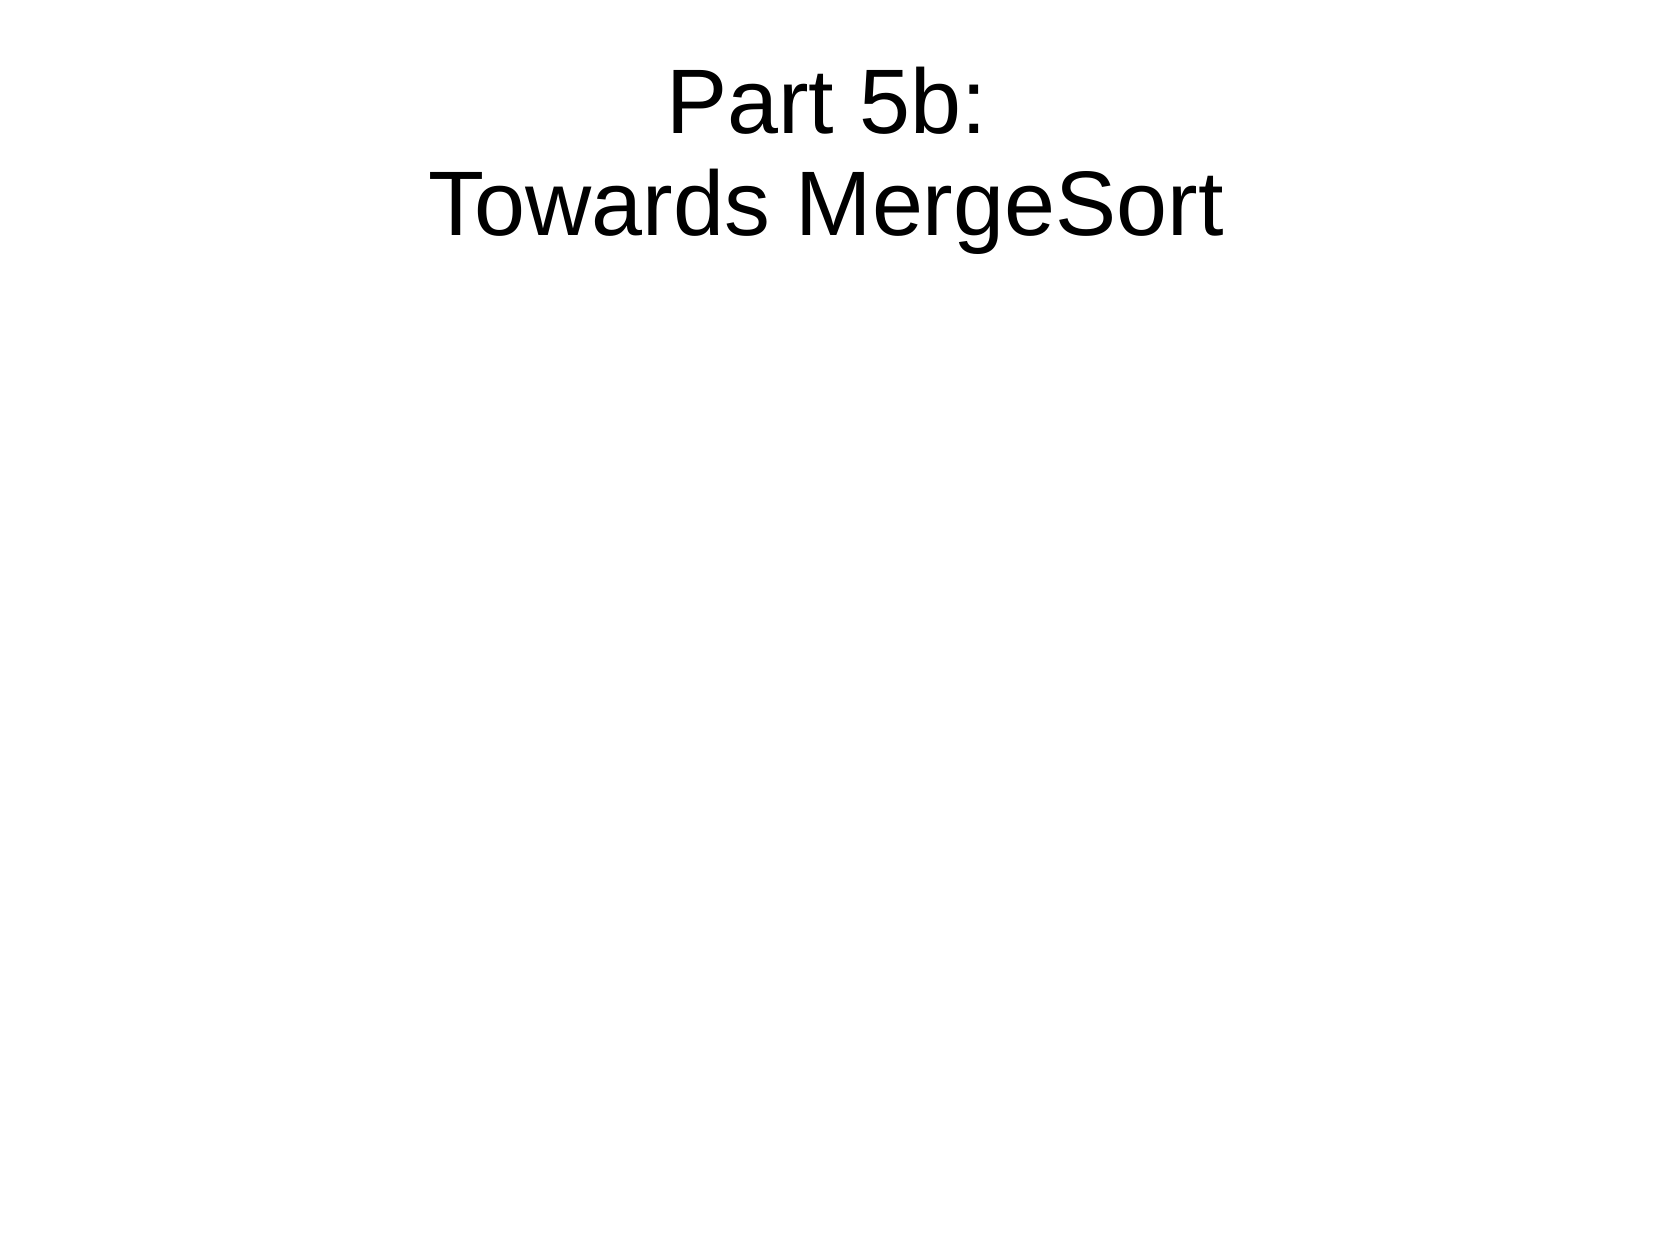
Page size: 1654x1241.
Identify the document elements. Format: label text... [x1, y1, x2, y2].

title Part 5b: Towards MergeSort [82, 49, 1571, 257]
